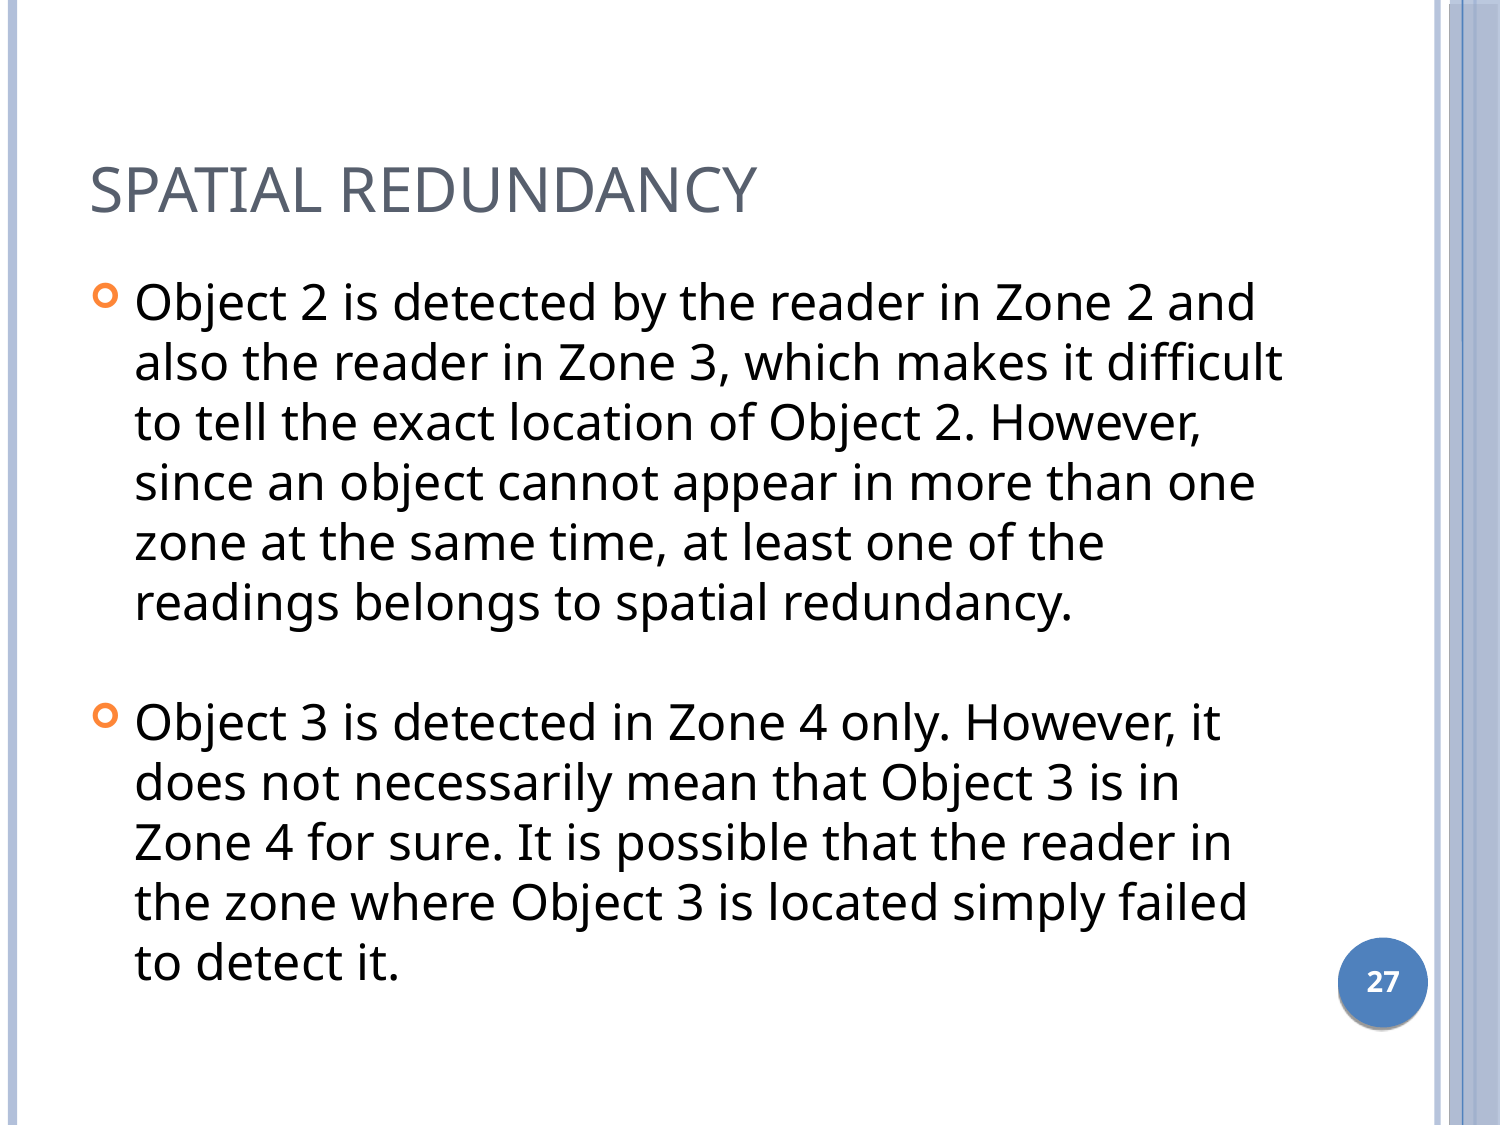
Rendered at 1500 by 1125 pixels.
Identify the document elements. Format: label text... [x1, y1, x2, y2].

text_box <number> [1333, 940, 1434, 1027]
text_box Object 2 is detected by the reader in Zone 2 and also the reader in Zone 3, which makes it difficult to tell the exact location of Object 2. However, since an object cannot appear in more than one zone at the same time, at least one of the readings belongs to spatial redundancy. Object 3 is detected in Zone 4 only. However, it does not necessarily mean that Object 3 is in Zone 4 for sure. It is possible that the reader in the zone where Object 3 is located simply failed to detect it. [74, 262, 1300, 1062]
text_box Spatial Redundancy [74, 45, 1300, 233]
